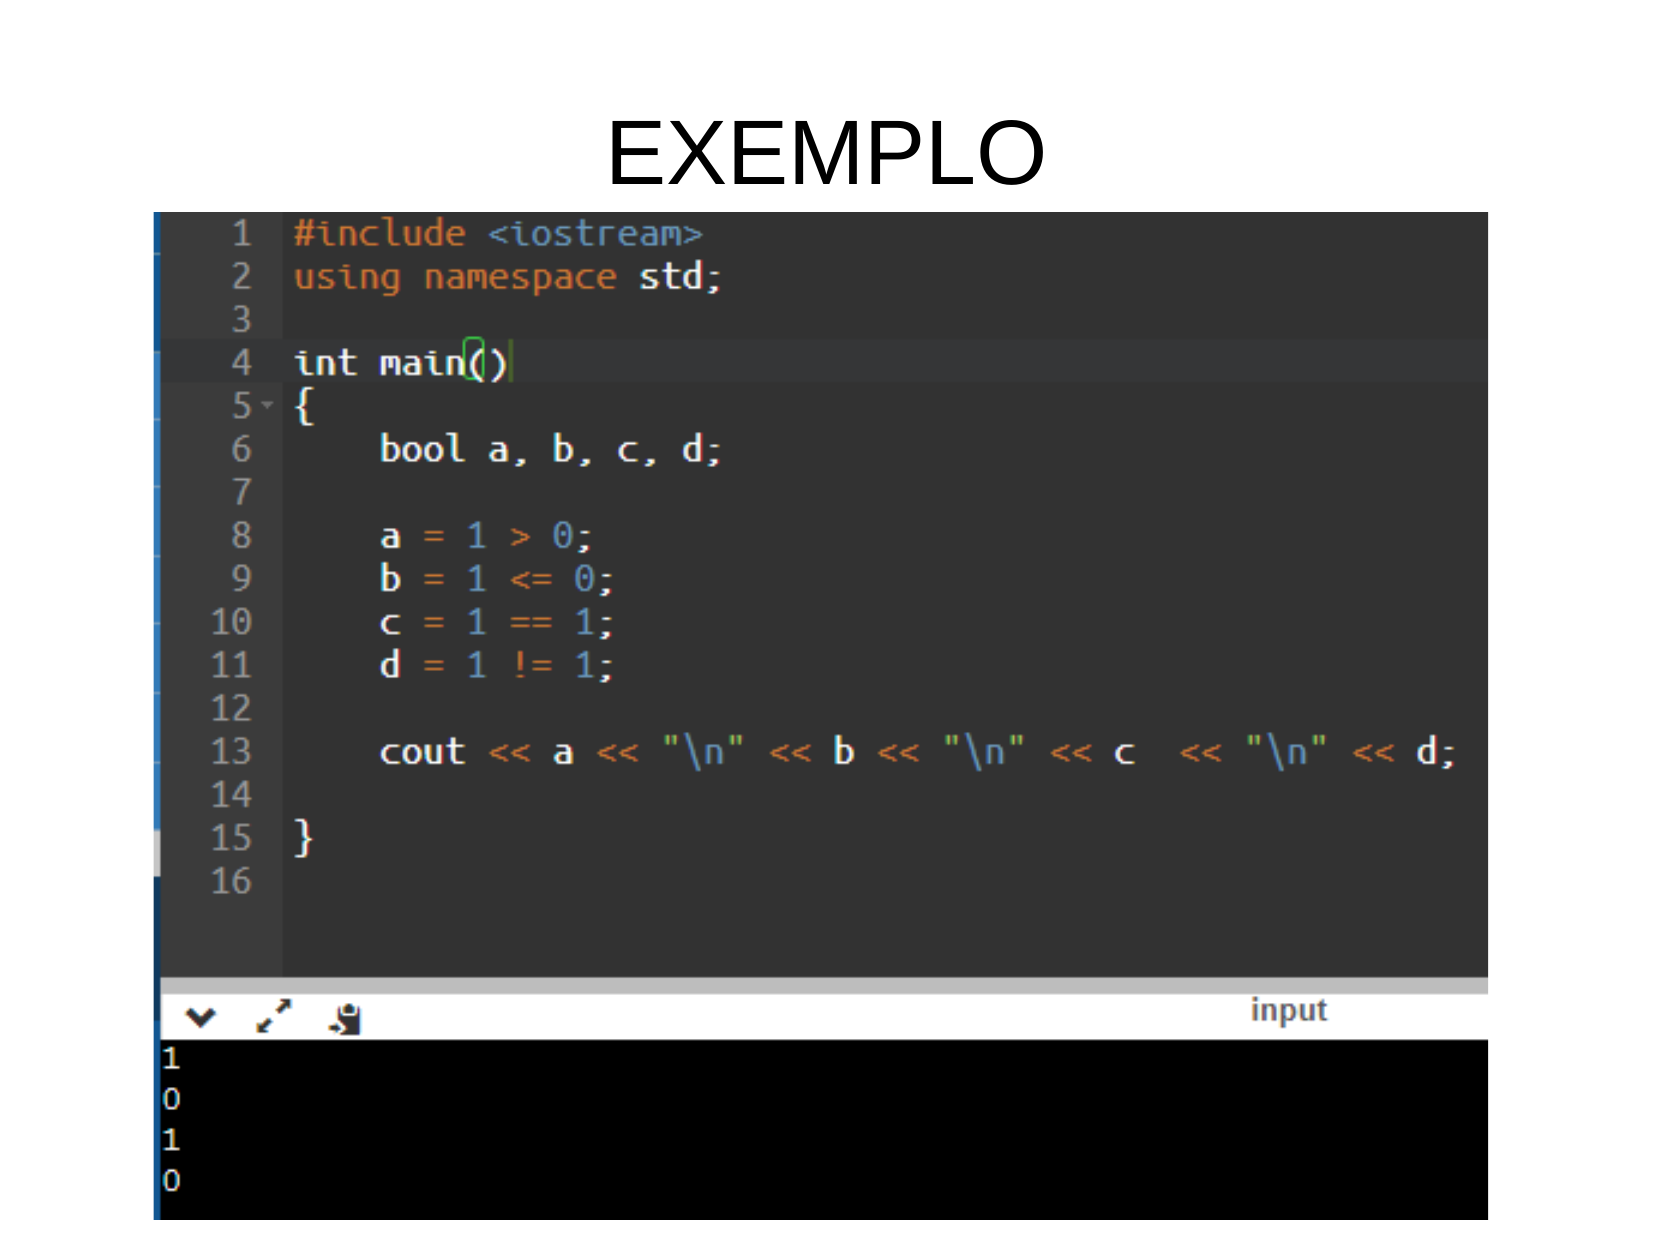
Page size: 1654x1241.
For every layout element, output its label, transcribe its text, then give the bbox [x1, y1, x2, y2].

picture [153, 212, 1489, 1220]
title EXEMPLO [82, 49, 1571, 257]
